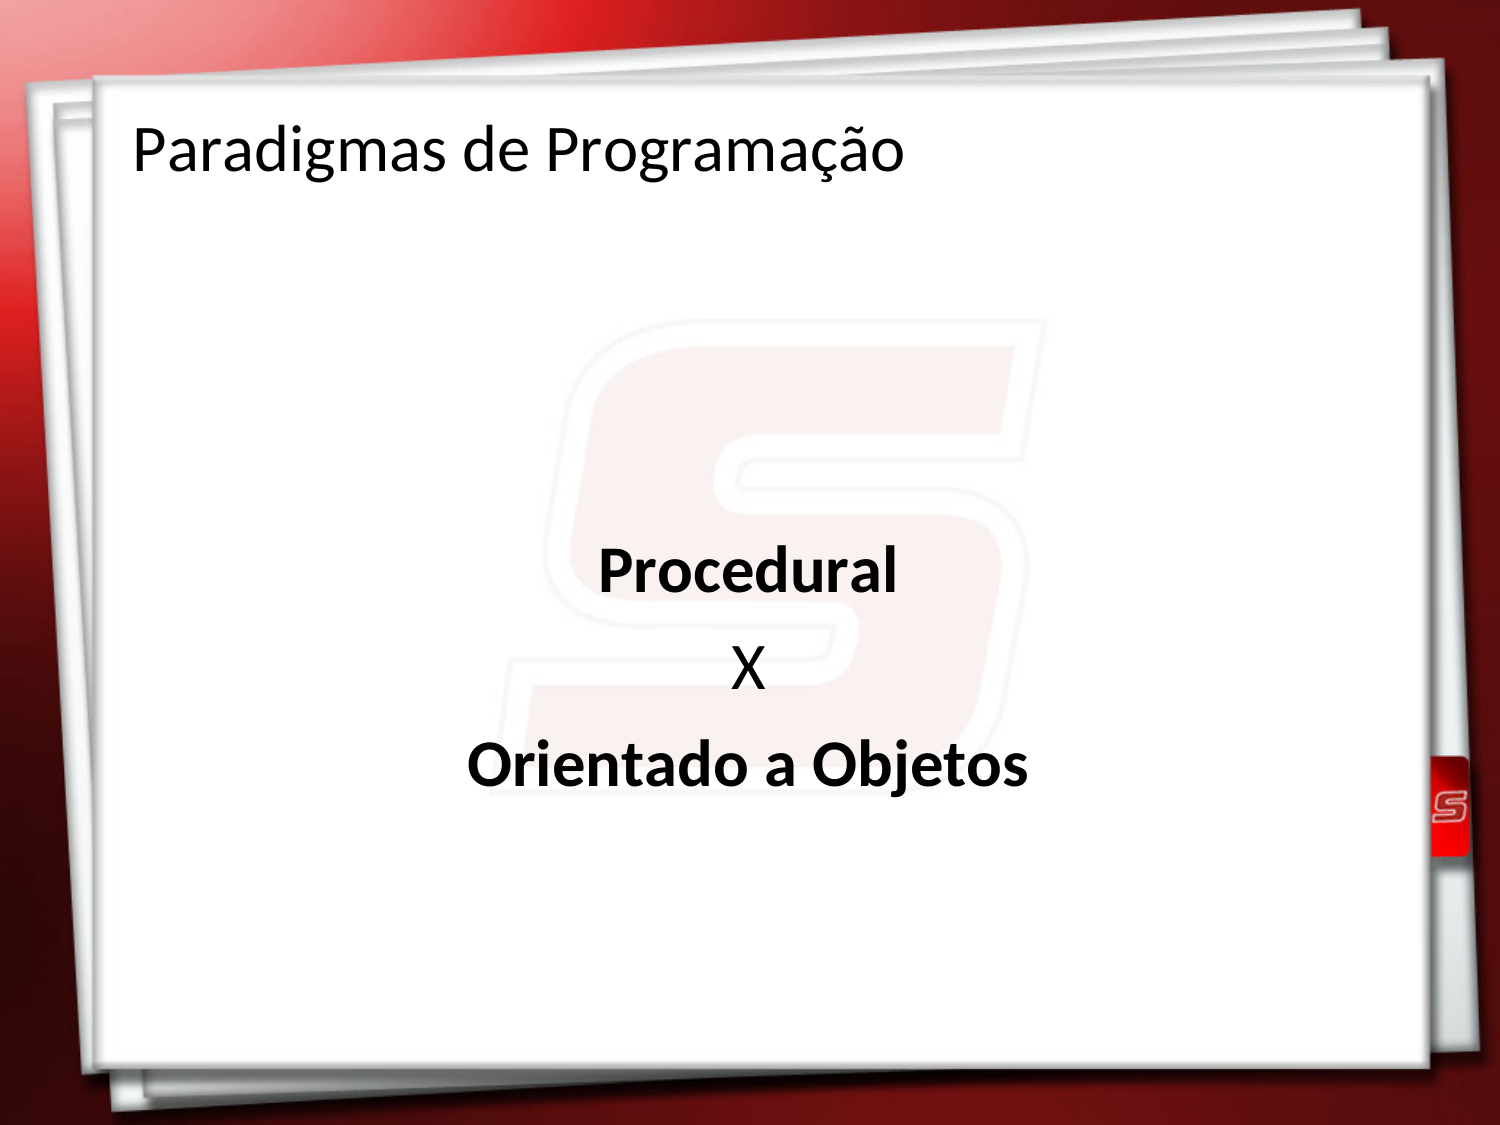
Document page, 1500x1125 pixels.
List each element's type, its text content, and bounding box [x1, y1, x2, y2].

picture [0, 0, 1500, 1125]
title Paradigmas de Programação [118, 33, 1394, 257]
subtitle Procedural X Orientado a Objetos [75, 262, 1423, 1063]
